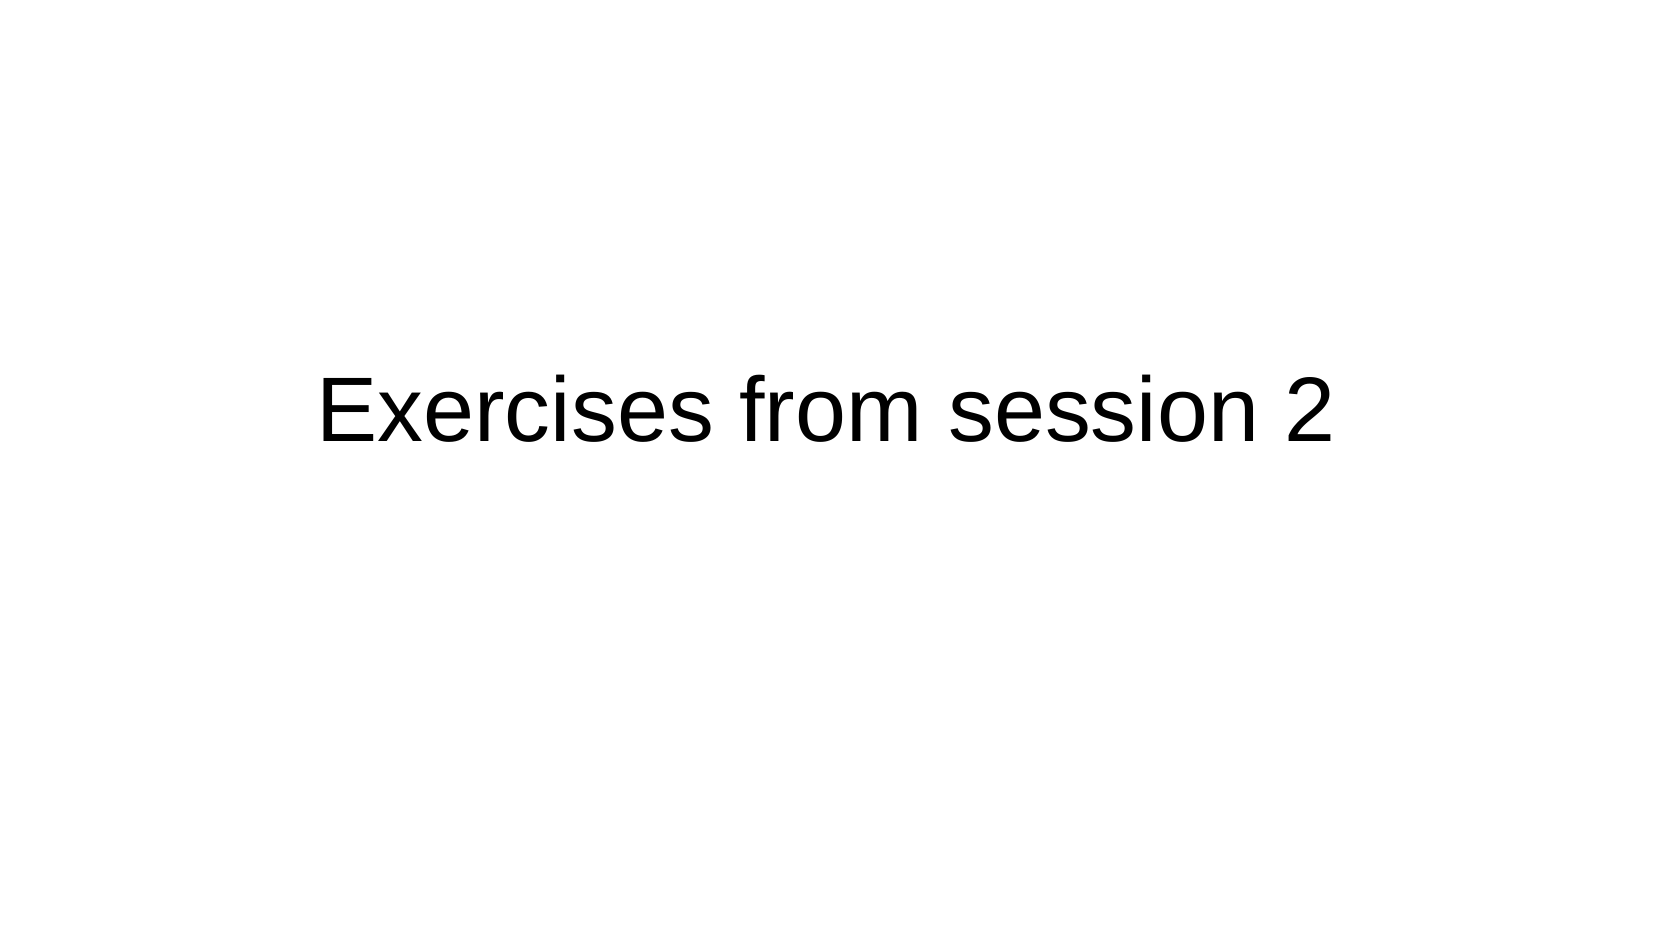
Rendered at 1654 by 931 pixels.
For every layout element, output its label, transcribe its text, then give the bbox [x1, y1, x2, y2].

title Exercises from session 2 [82, 332, 1571, 488]
